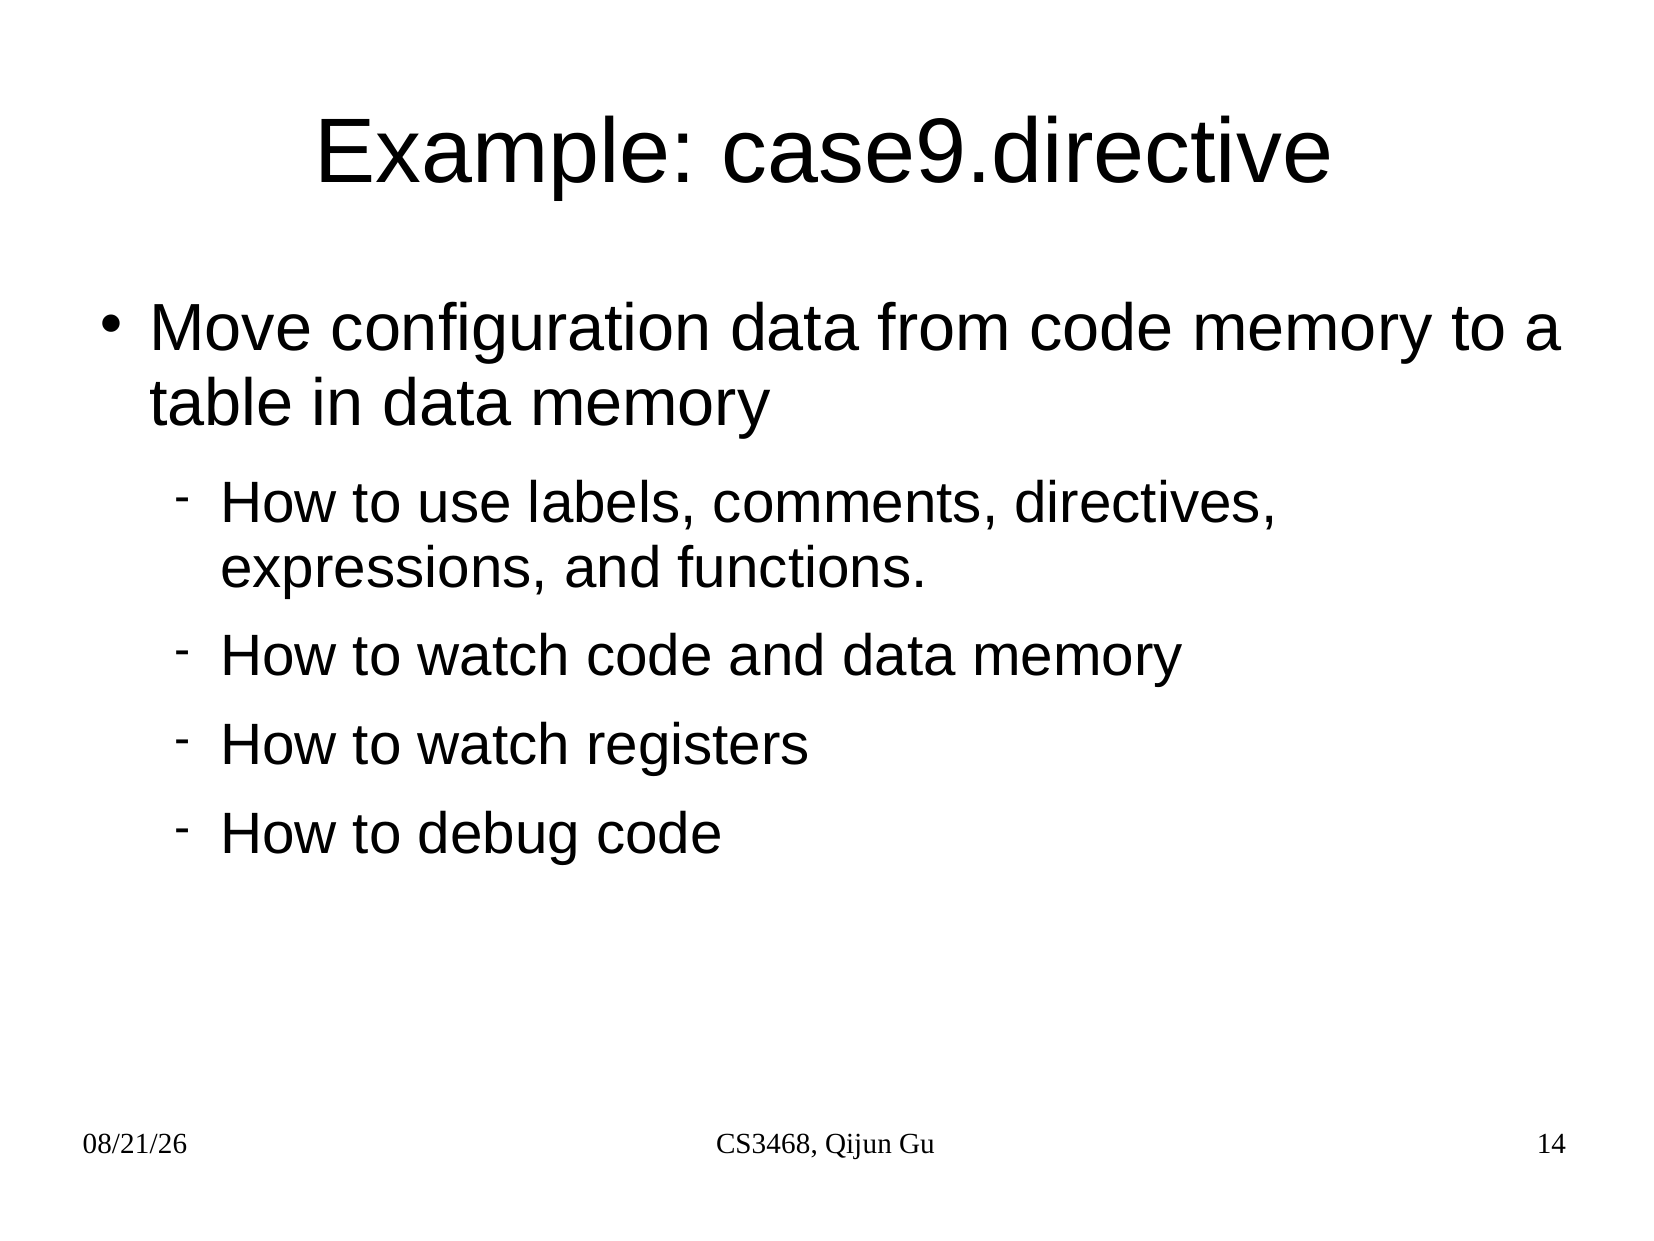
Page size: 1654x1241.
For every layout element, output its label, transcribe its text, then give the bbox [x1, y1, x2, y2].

list Move configuration data from code memory to a table in data memory How to use labels, comments, directives, expressions, and functions. How to watch code and data memory How to watch registers How to debug code [82, 290, 1567, 1090]
title Example: case9.directive [82, 56, 1567, 245]
